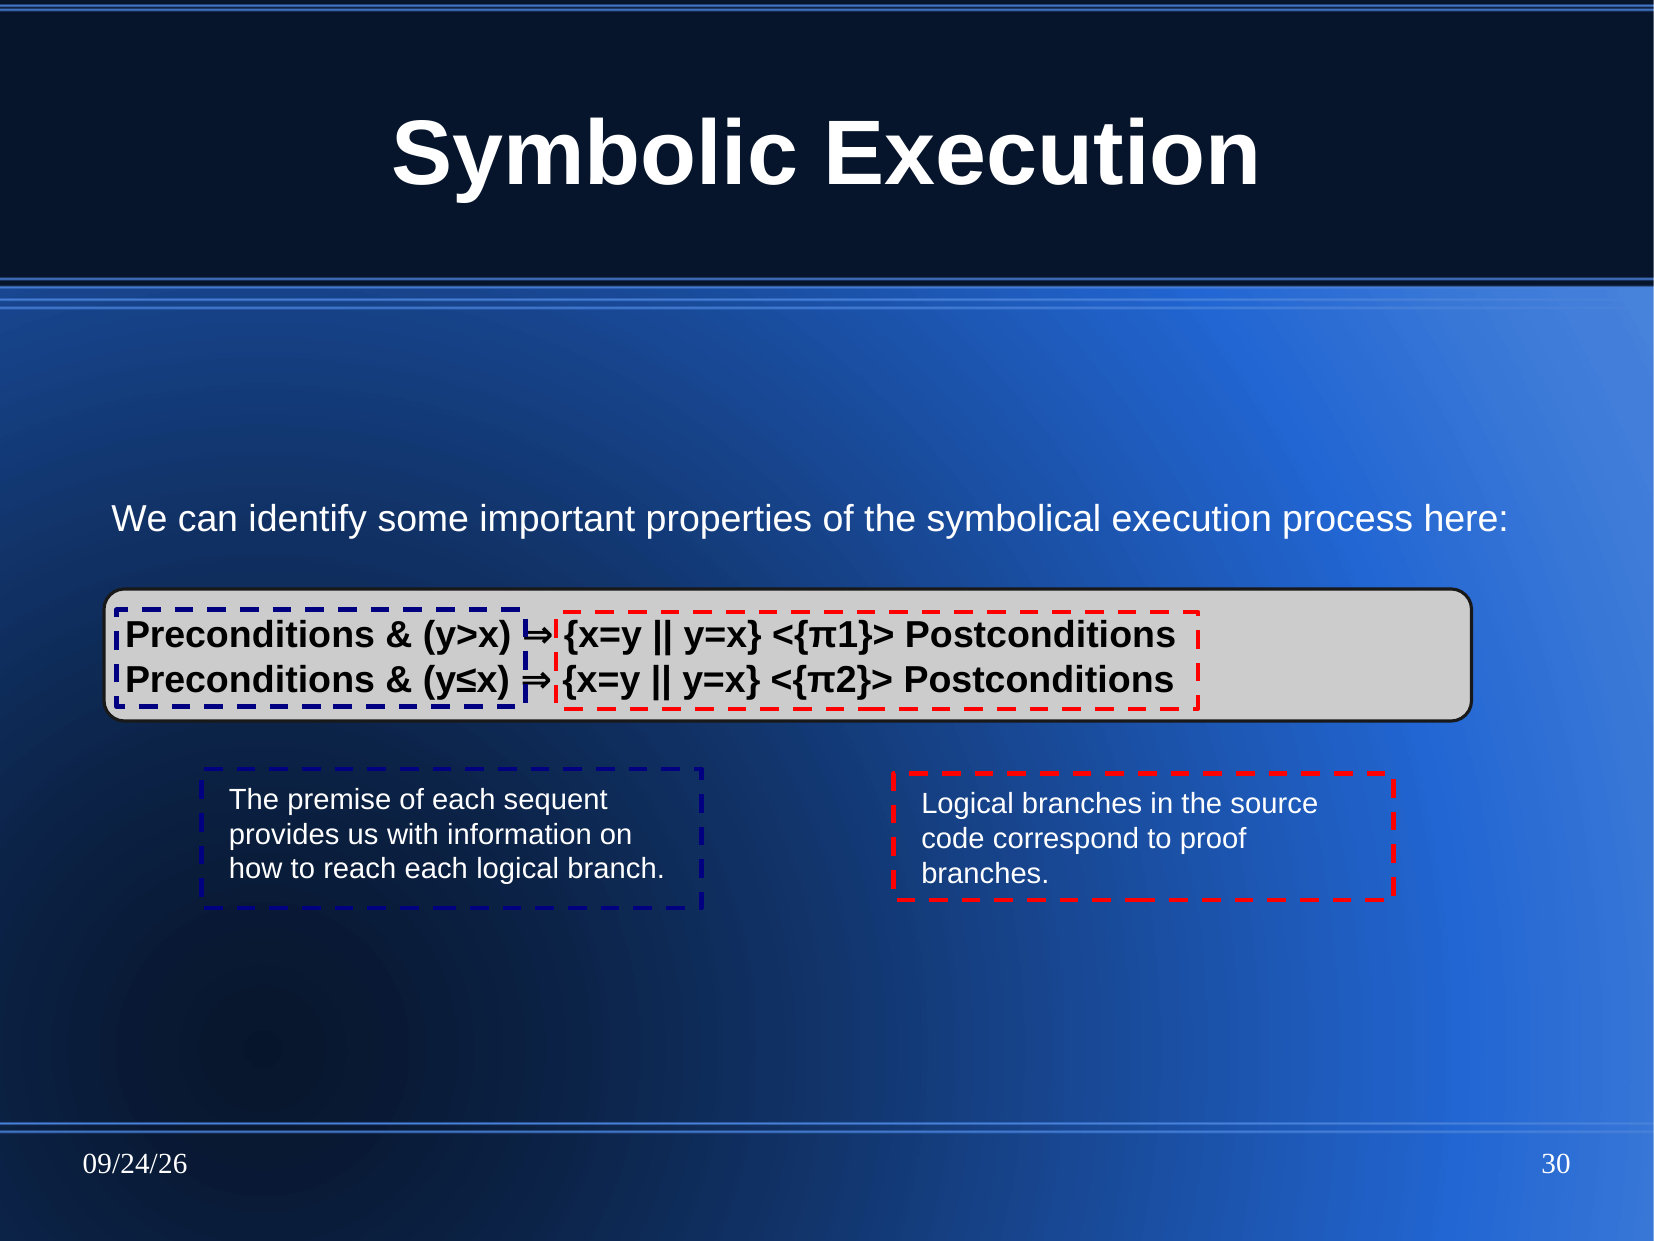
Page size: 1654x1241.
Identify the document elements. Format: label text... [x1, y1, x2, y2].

picture [0, 0, 1654, 1241]
title Symbolic Execution [82, 49, 1571, 257]
text_box We can identify some important properties of the symbolical execution process here: [96, 490, 1546, 547]
text_box Preconditions & (y>x) ⇒ {x=y || y=x} <{π1}> Postconditions Preconditions & (y≤x) ⇒ {x=y || y=x} <{π2}> Postconditions [103, 588, 1472, 722]
text_box Logical branches in the source code correspond to proof branches. [906, 769, 1399, 905]
text_box The premise of each sequent provides us with information on how to reach each logical branch. [213, 764, 707, 900]
